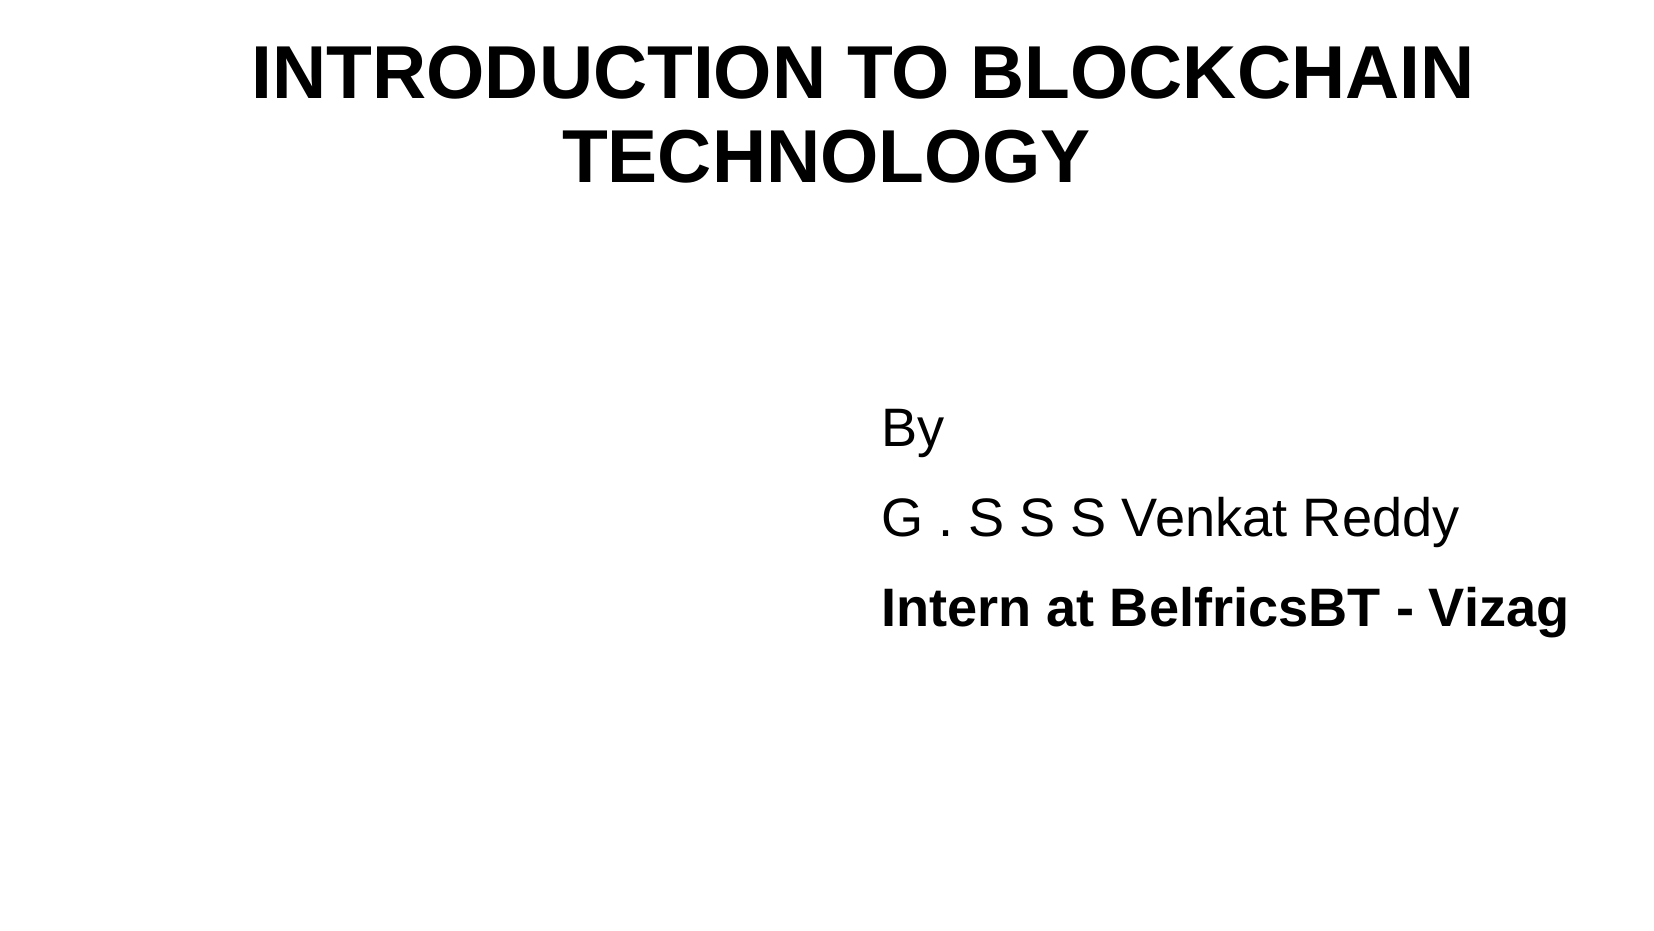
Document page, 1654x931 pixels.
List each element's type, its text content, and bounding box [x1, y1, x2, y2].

list By G . S S S Venkat Reddy Intern at BelfricsBT - Vizag [82, 217, 1571, 758]
title INTRODUCTION TO BLOCKCHAIN TECHNOLOGY [82, 30, 1571, 199]
